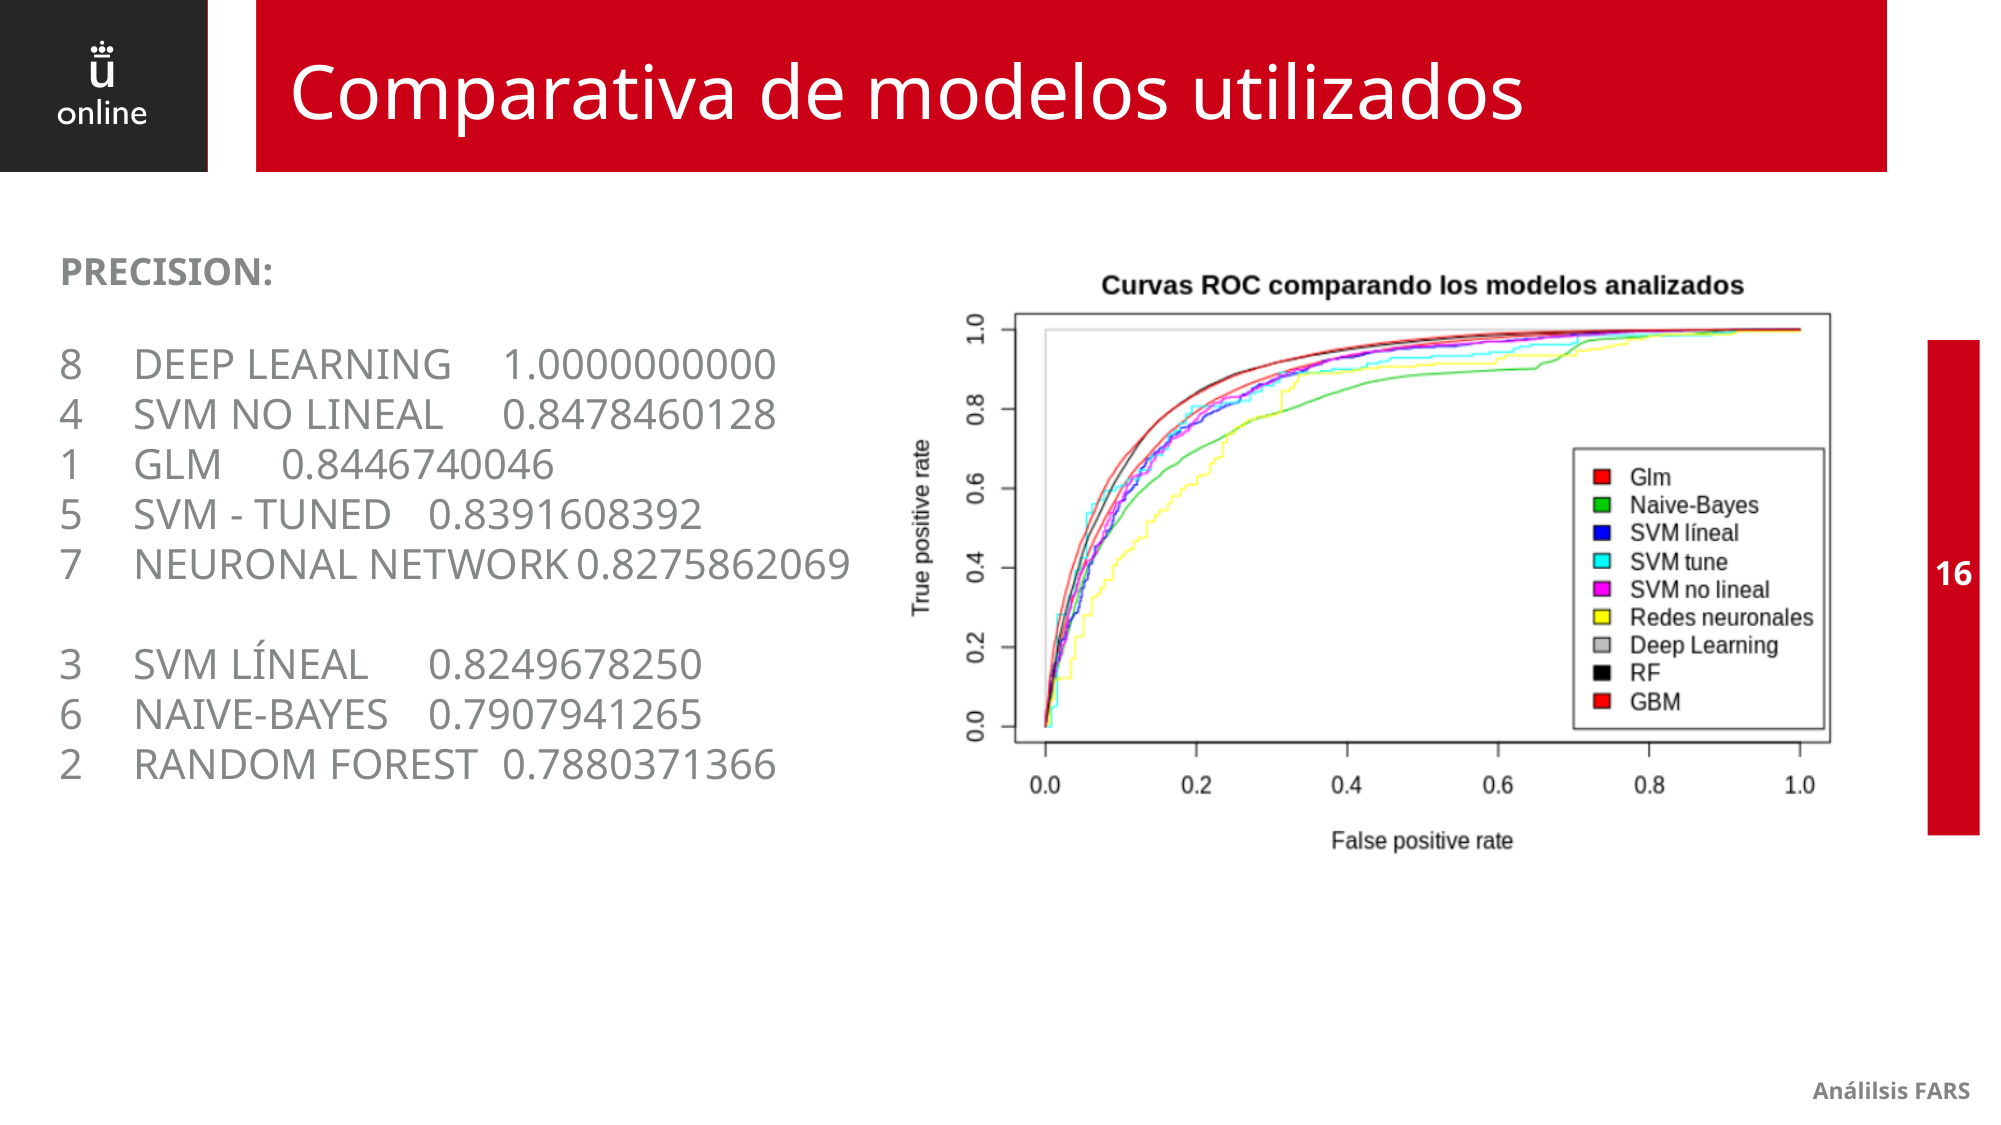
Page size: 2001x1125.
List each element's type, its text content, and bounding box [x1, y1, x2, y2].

text_box PRECISION: 8 Deep Learning 1.0000000000 4 SVM no lineal 0.8478460128 1 GLM 0.8446740046 5 SVM - Tuned 0.8391608392 7 Neuronal Network 0.8275862069 3 SVM Líneal 0.8249678250 6 Naive-Bayes 0.7907941265 2 Random Forest 0.7880371366 [59, 248, 945, 1016]
title Comparativa de modelos utilizados [274, 9, 1829, 142]
picture [40, 26, 164, 150]
slide_number <número> [1898, 544, 2000, 605]
picture [900, 271, 1878, 859]
footer Análilsis FARS [671, 1060, 1986, 1121]
